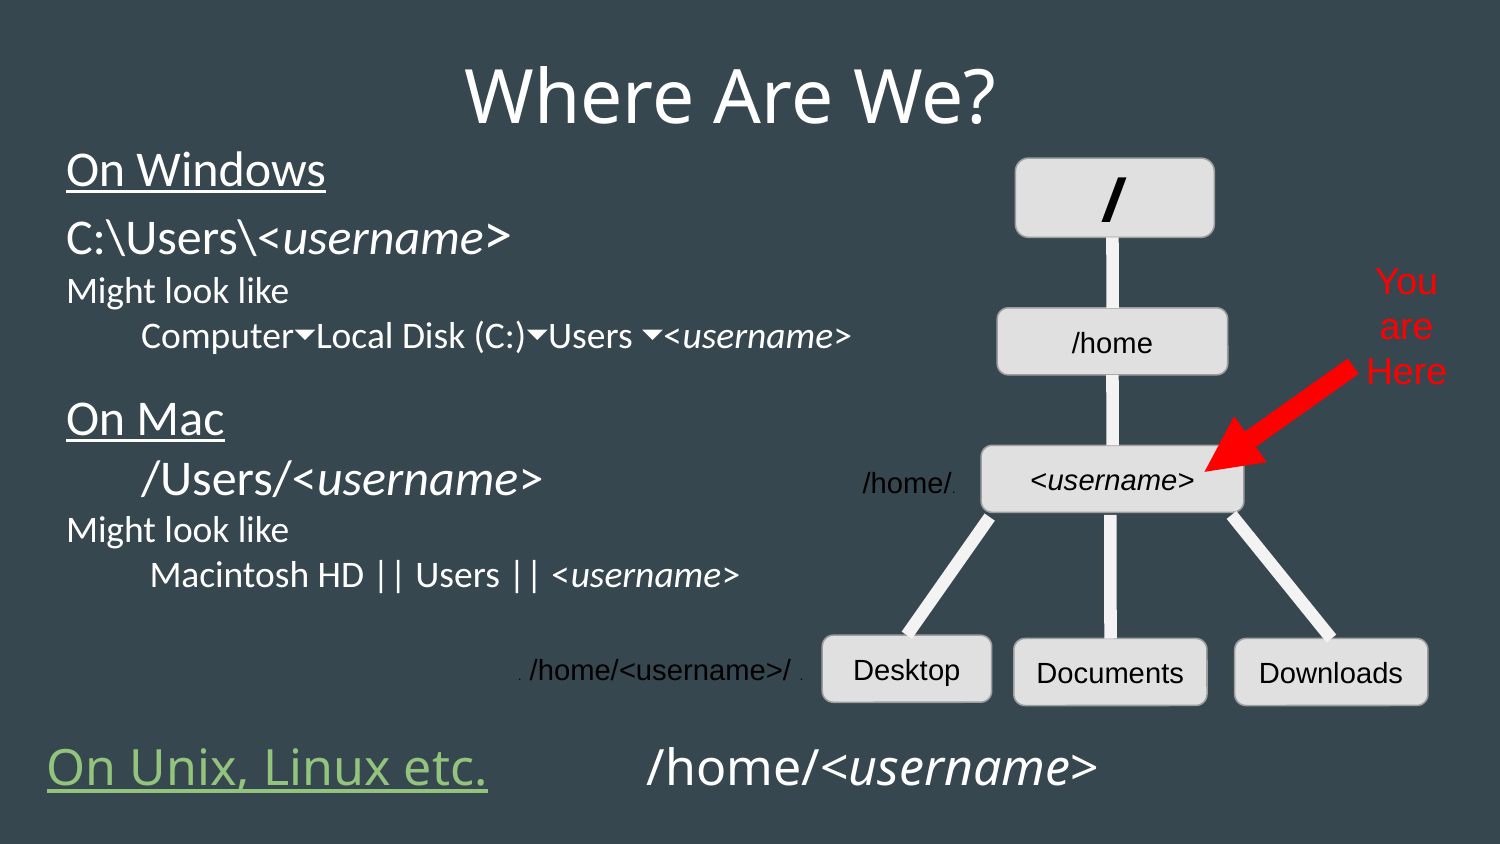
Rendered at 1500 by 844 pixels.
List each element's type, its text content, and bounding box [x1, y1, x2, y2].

text_box /home/. [837, 449, 981, 509]
text_box / [1015, 158, 1215, 238]
text_box <username> [981, 445, 1244, 513]
title On Windows C:\Users\<username> Might look like Computer⏷Local Disk (C:)⏷Users ⏷<username> [51, 128, 918, 371]
text_box On Unix, Linux etc. /home/<username> [31, 708, 1449, 823]
text_box . /home/<username>/ . [499, 629, 823, 709]
text_box On Mac /Users/<username> Might look like Macintosh HD || Users || <username> [51, 371, 918, 610]
text_box Documents [1013, 638, 1208, 706]
text_box You are Here [1343, 241, 1470, 435]
text_box Desktop [823, 635, 992, 703]
title Where Are We? [51, 33, 1449, 128]
text_box Downloads [1234, 638, 1428, 706]
text_box /home [997, 307, 1228, 375]
